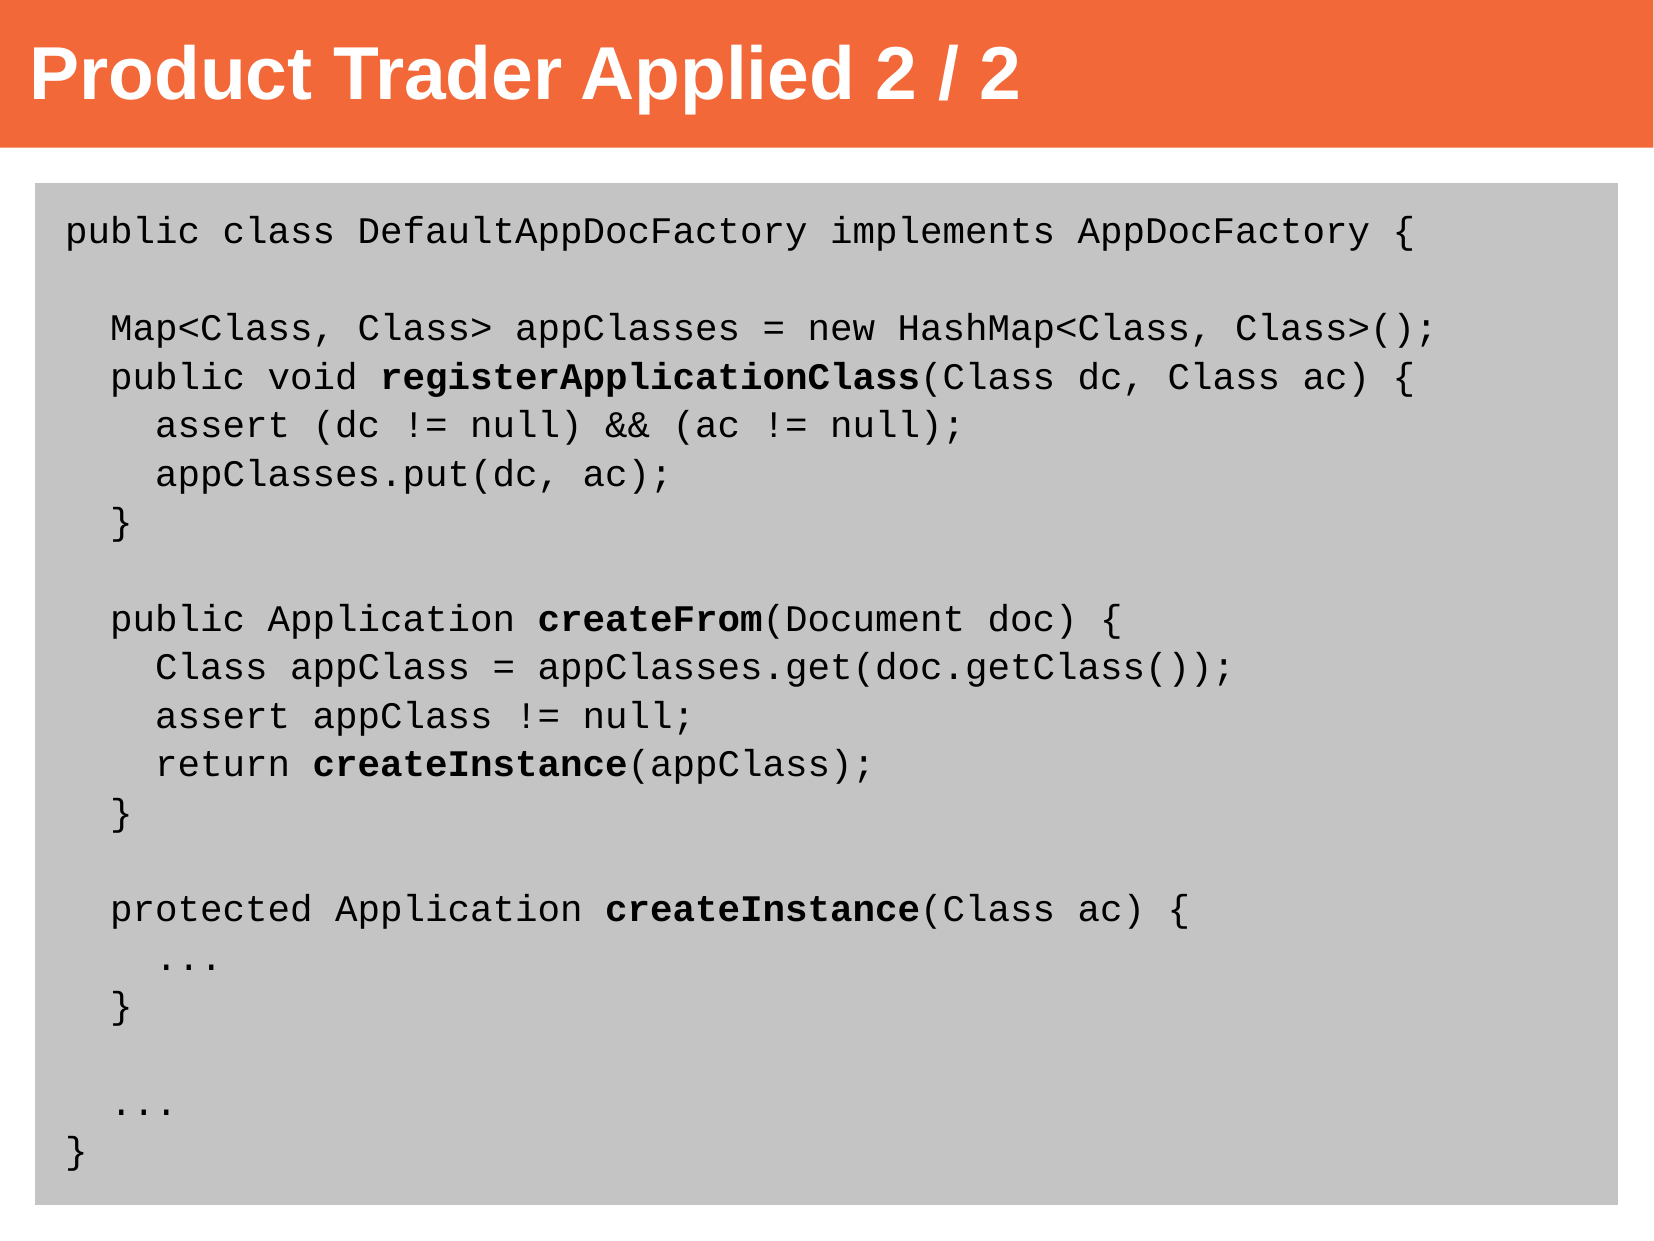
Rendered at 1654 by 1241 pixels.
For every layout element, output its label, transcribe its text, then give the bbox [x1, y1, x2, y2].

list public class DefaultAppDocFactory implements AppDocFactory { Map<Class, Class> appClasses = new HashMap<Class, Class>(); public void registerApplicationClass(Class dc, Class ac) { assert (dc != null) && (ac != null); appClasses.put(dc, ac); } public Application createFrom(Document doc) { Class appClass = appClasses.get(doc.getClass()); assert appClass != null; return createInstance(appClass); } protected Application createInstance(Class ac) { ... } ... } [29, 177, 1625, 1211]
title Product Trader Applied 2 / 2 [0, 0, 1654, 148]
